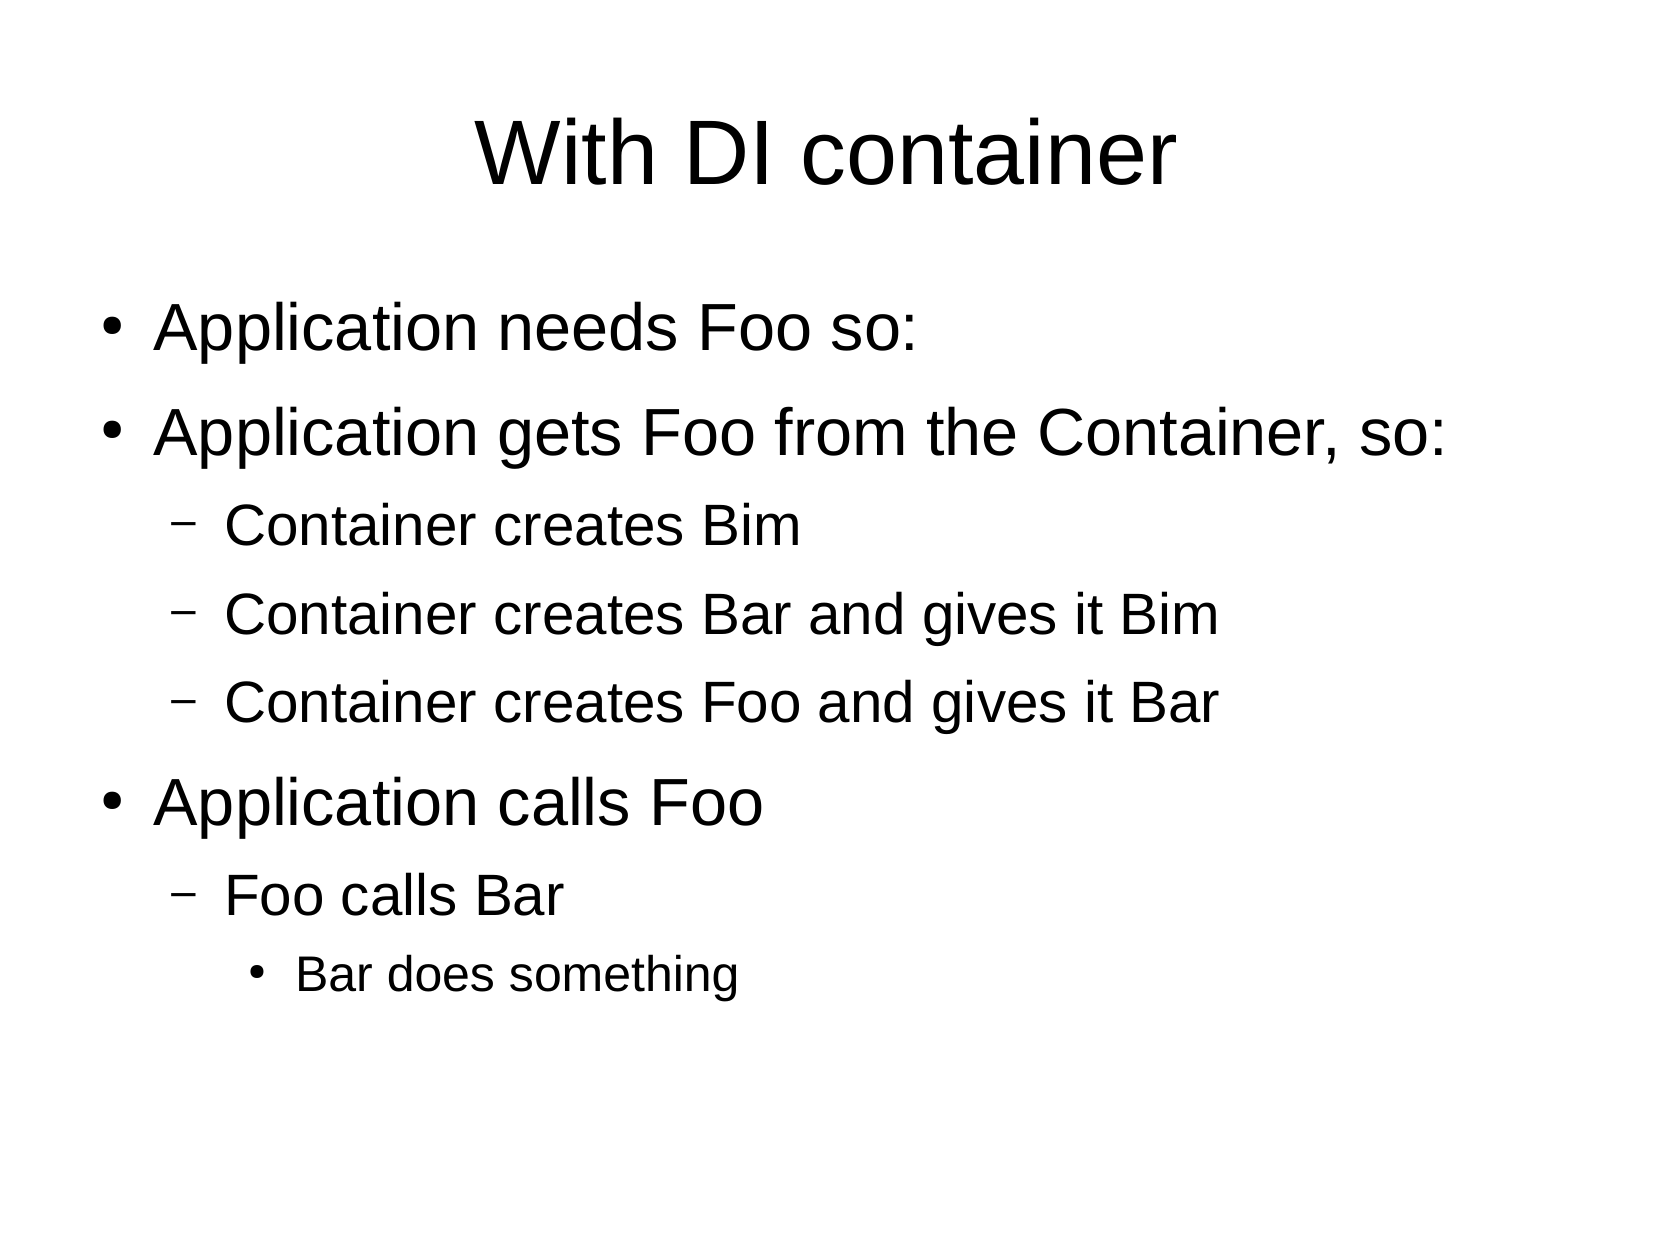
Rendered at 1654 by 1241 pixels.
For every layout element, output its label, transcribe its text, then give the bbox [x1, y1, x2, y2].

list Application needs Foo so: Application gets Foo from the Container, so: Container creates Bim Container creates Bar and gives it Bim Container creates Foo and gives it Bar Application calls Foo Foo calls Bar Bar does something [82, 290, 1571, 1010]
title With DI container [82, 49, 1571, 257]
